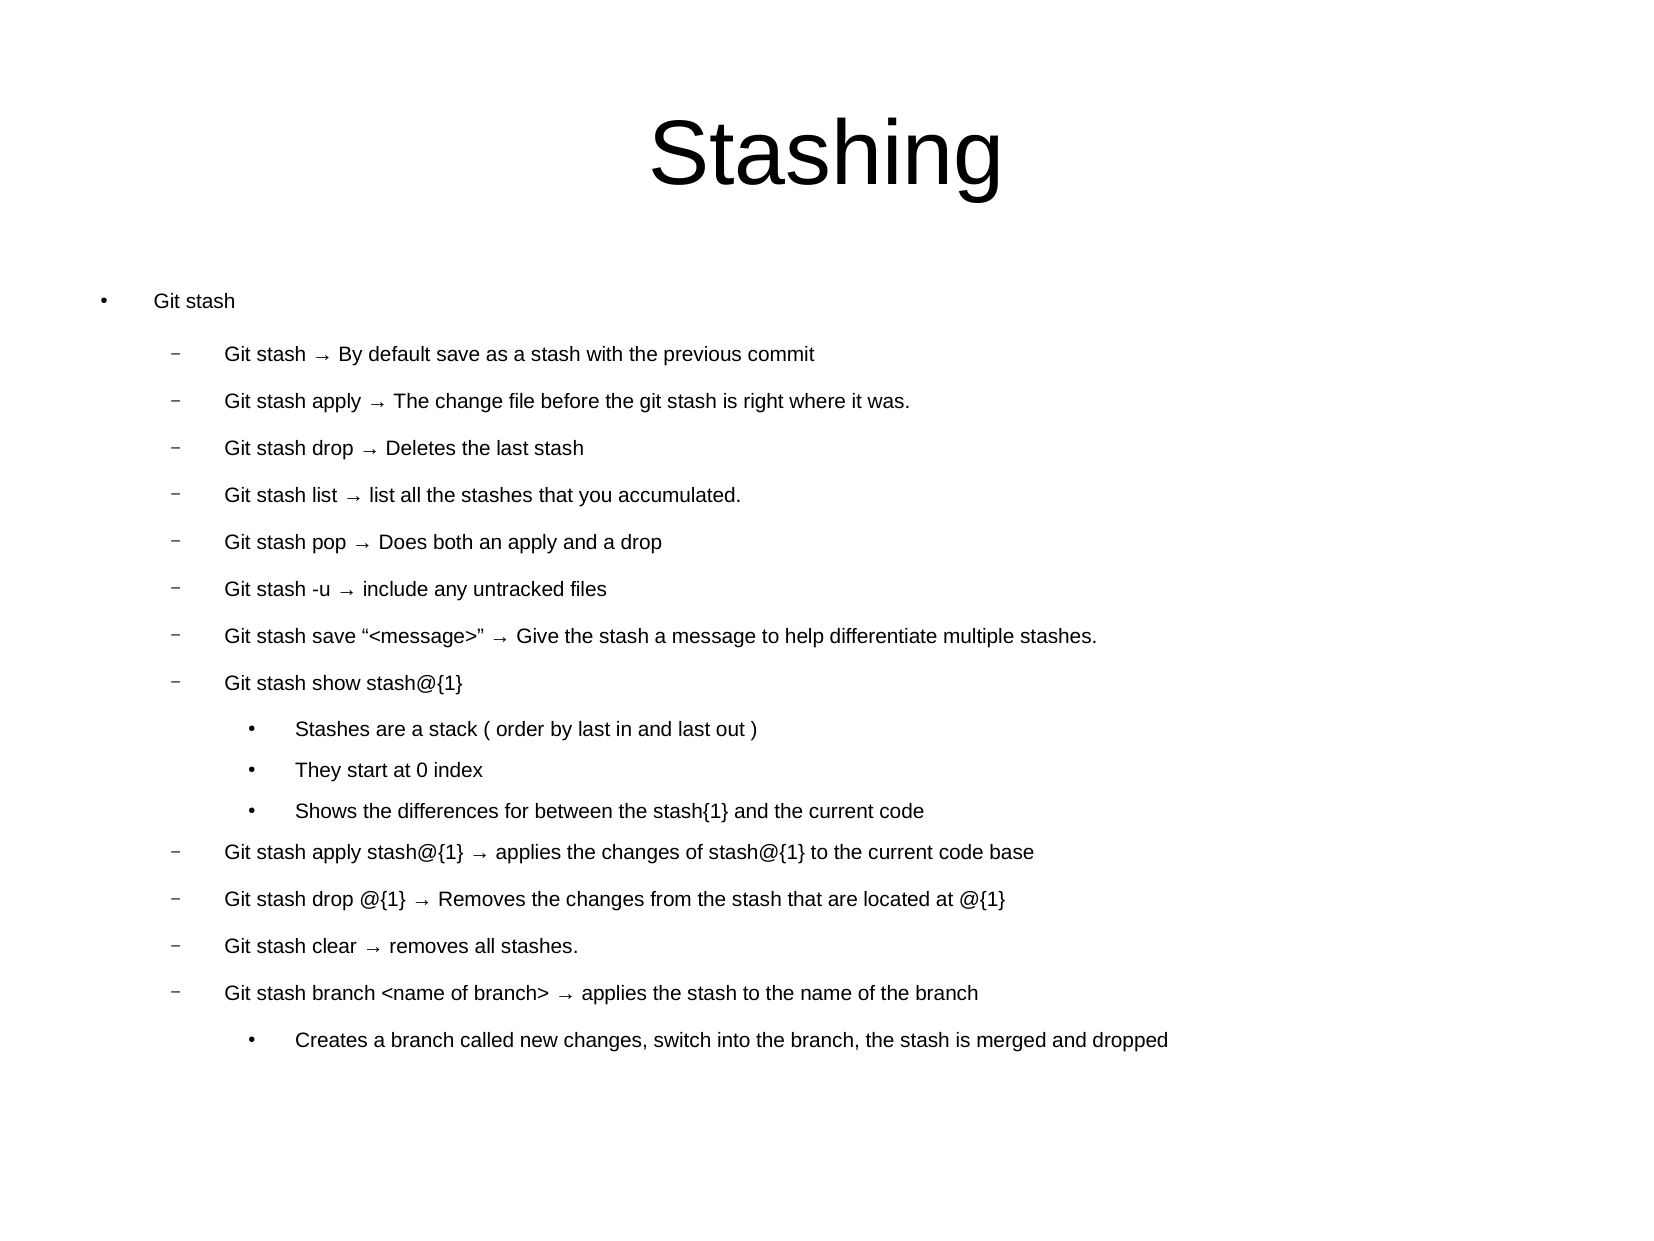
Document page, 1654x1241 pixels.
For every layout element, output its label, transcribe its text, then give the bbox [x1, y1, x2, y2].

title Stashing [82, 49, 1571, 257]
list Git stash Git stash → By default save as a stash with the previous commit Git stash apply → The change file before the git stash is right where it was. Git stash drop → Deletes the last stash Git stash list → list all the stashes that you accumulated. Git stash pop → Does both an apply and a drop Git stash -u → include any untracked files Git stash save “<message>” → Give the stash a message to help differentiate multiple stashes. Git stash show stash@{1} Stashes are a stack ( order by last in and last out ) They start at 0 index Shows the differences for between the stash{1} and the current code Git stash apply stash@{1} → applies the changes of stash@{1} to the current code base Git stash drop @{1} → Removes the changes from the stash that are located at @{1} Git stash clear → removes all stashes. Git stash branch <name of branch> → applies the stash to the name of the branch Creates a branch called new changes, switch into the branch, the stash is merged and dropped [82, 290, 1571, 1216]
